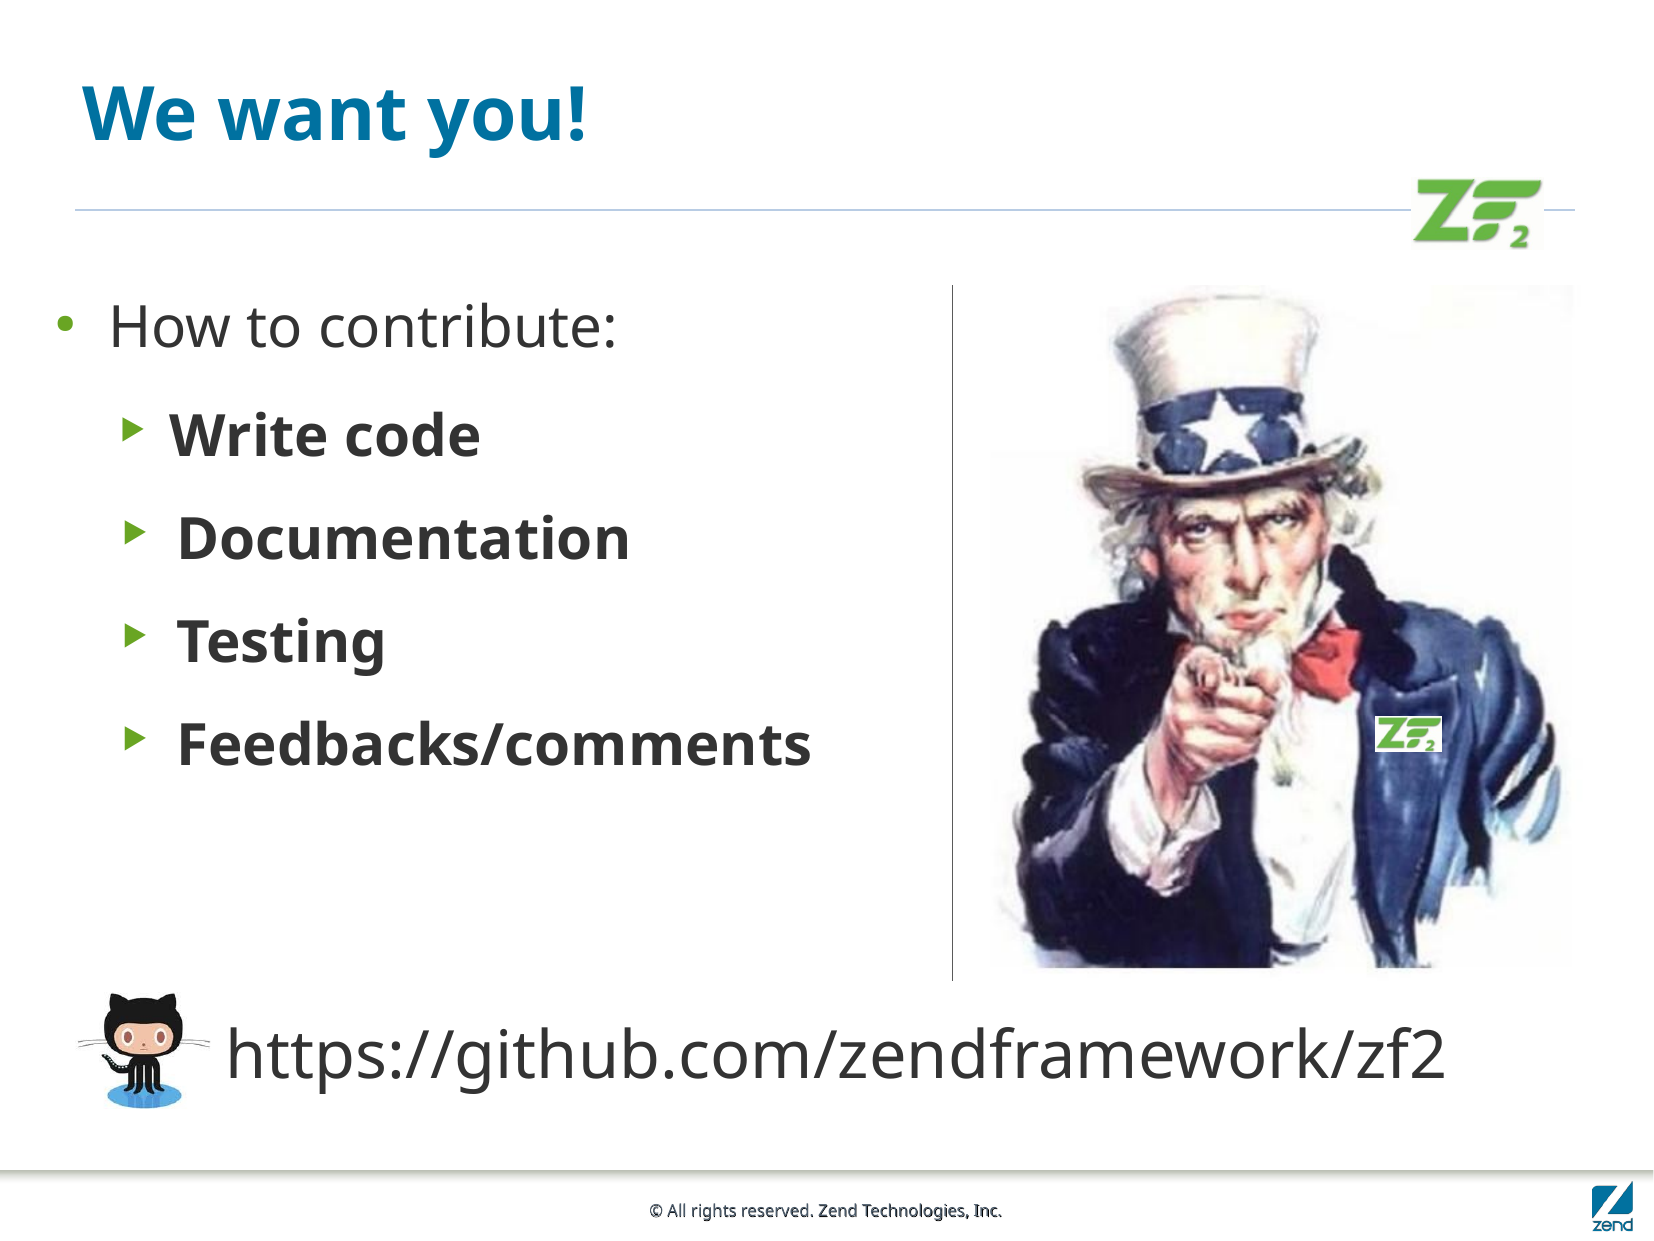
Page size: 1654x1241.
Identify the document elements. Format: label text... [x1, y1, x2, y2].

picture [1499, 285, 1641, 981]
picture [0, 1170, 1654, 1232]
list How to contribute: Write code Documentation Testing Feedbacks/comments [37, 285, 1499, 1157]
title We want you! [82, 39, 1489, 163]
text_box https://github.com/zendframework/zf2 [225, 1006, 1559, 1085]
picture [69, 992, 224, 1109]
picture [1411, 177, 1544, 250]
